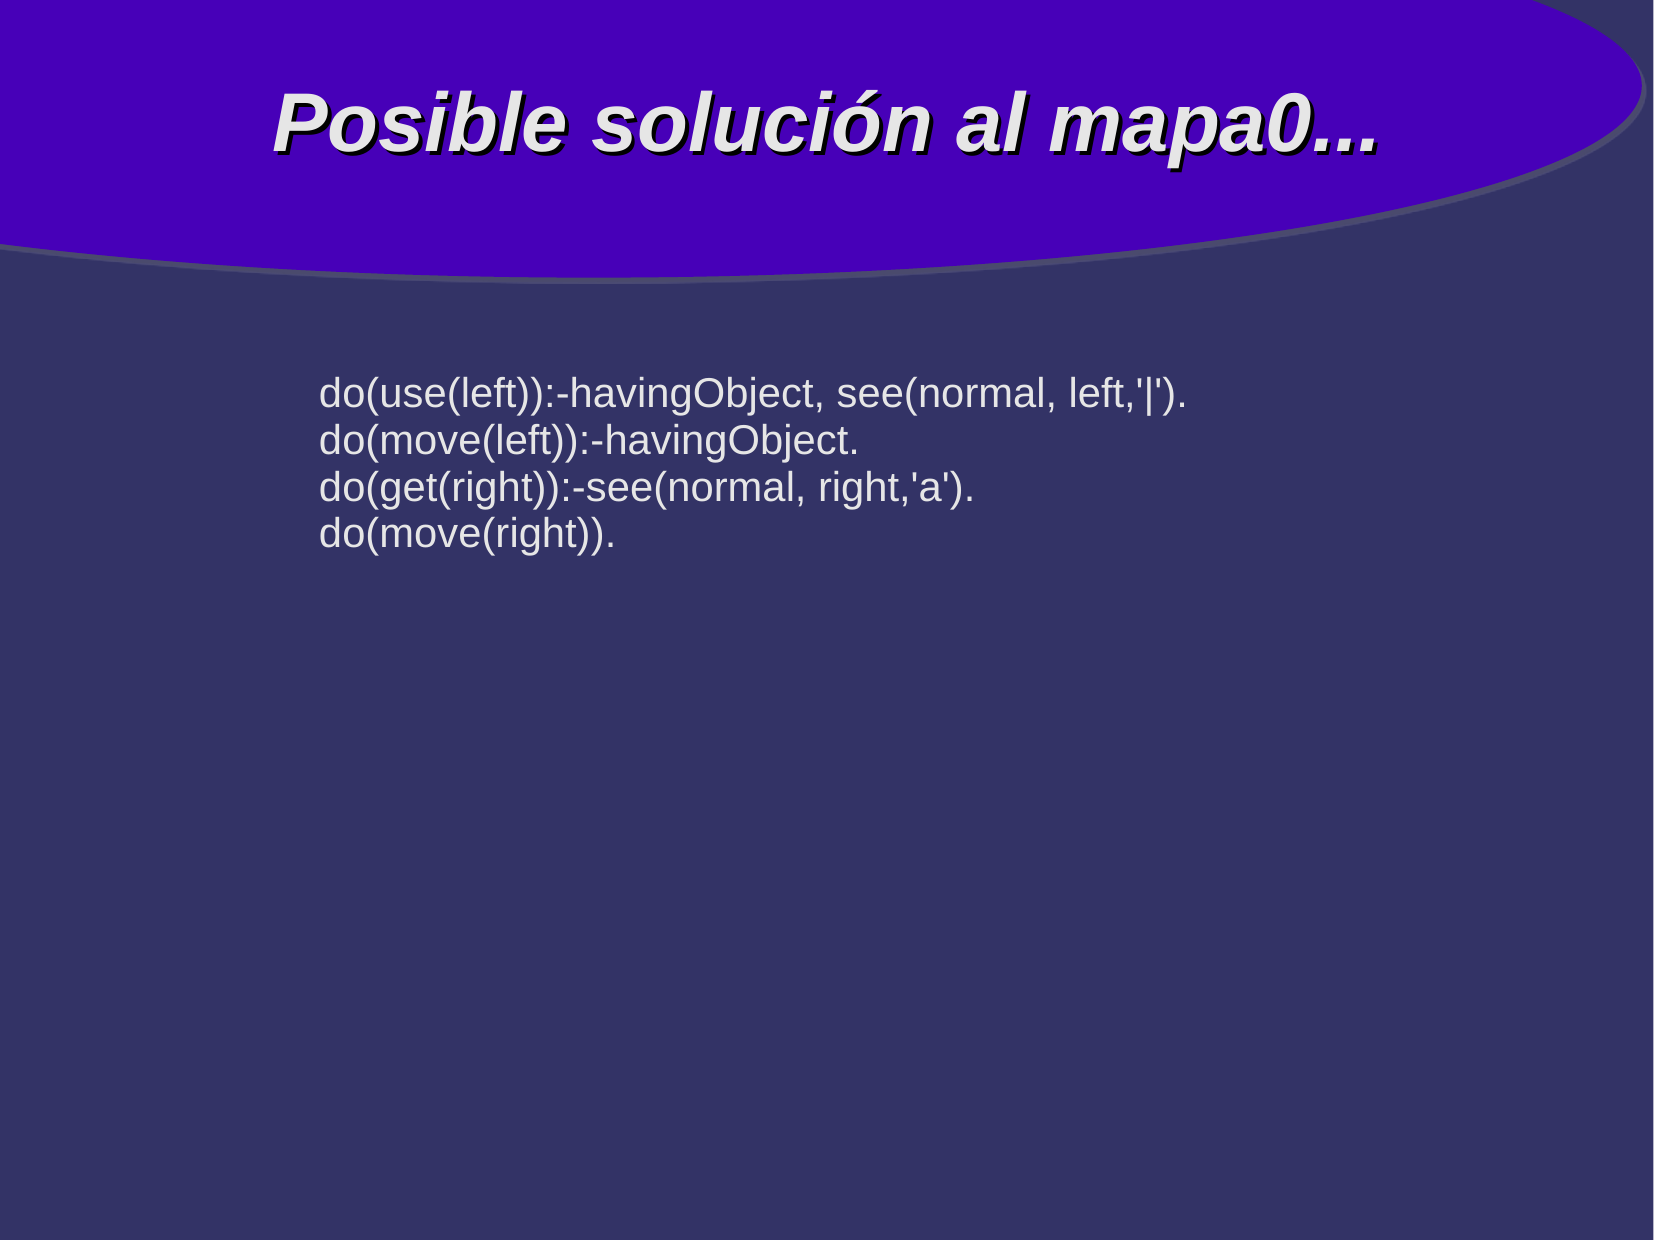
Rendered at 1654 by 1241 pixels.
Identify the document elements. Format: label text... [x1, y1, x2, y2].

list do(use(left)):-havingObject, see(normal, left,'|'). do(move(left)):-havingObject. do(get(right)):-see(normal, right,'a'). do(move(right)). [236, 370, 1387, 1152]
title Posible solución al mapa0... [121, 19, 1534, 227]
